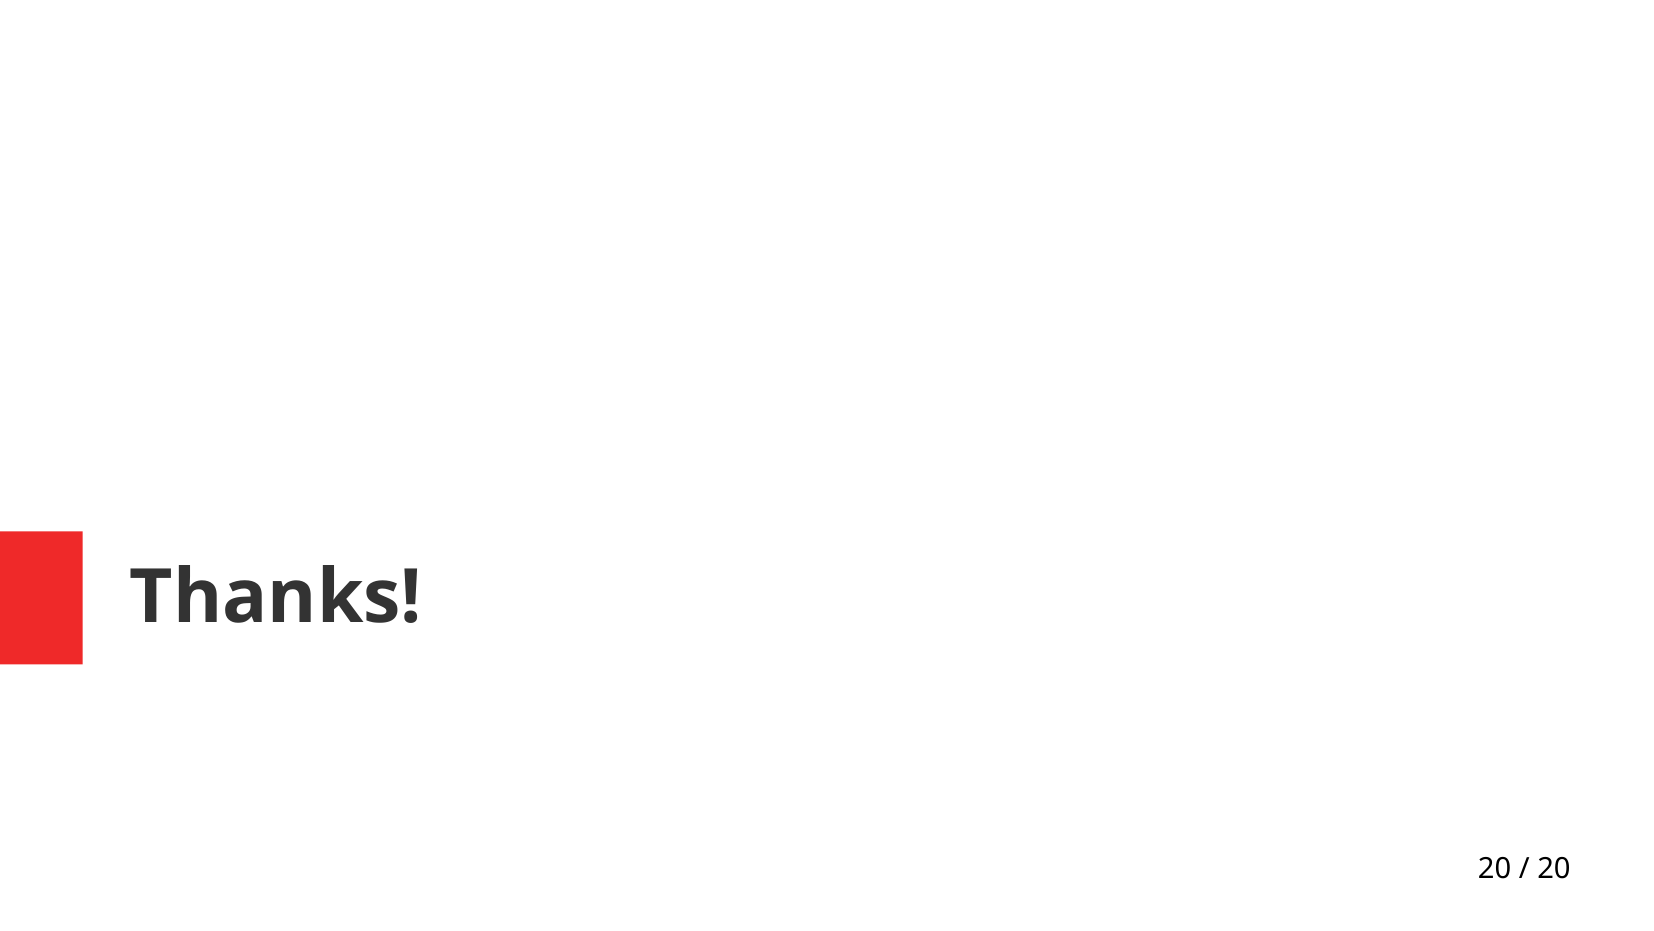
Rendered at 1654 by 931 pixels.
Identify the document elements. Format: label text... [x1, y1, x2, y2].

title Thanks! [129, 504, 1536, 683]
